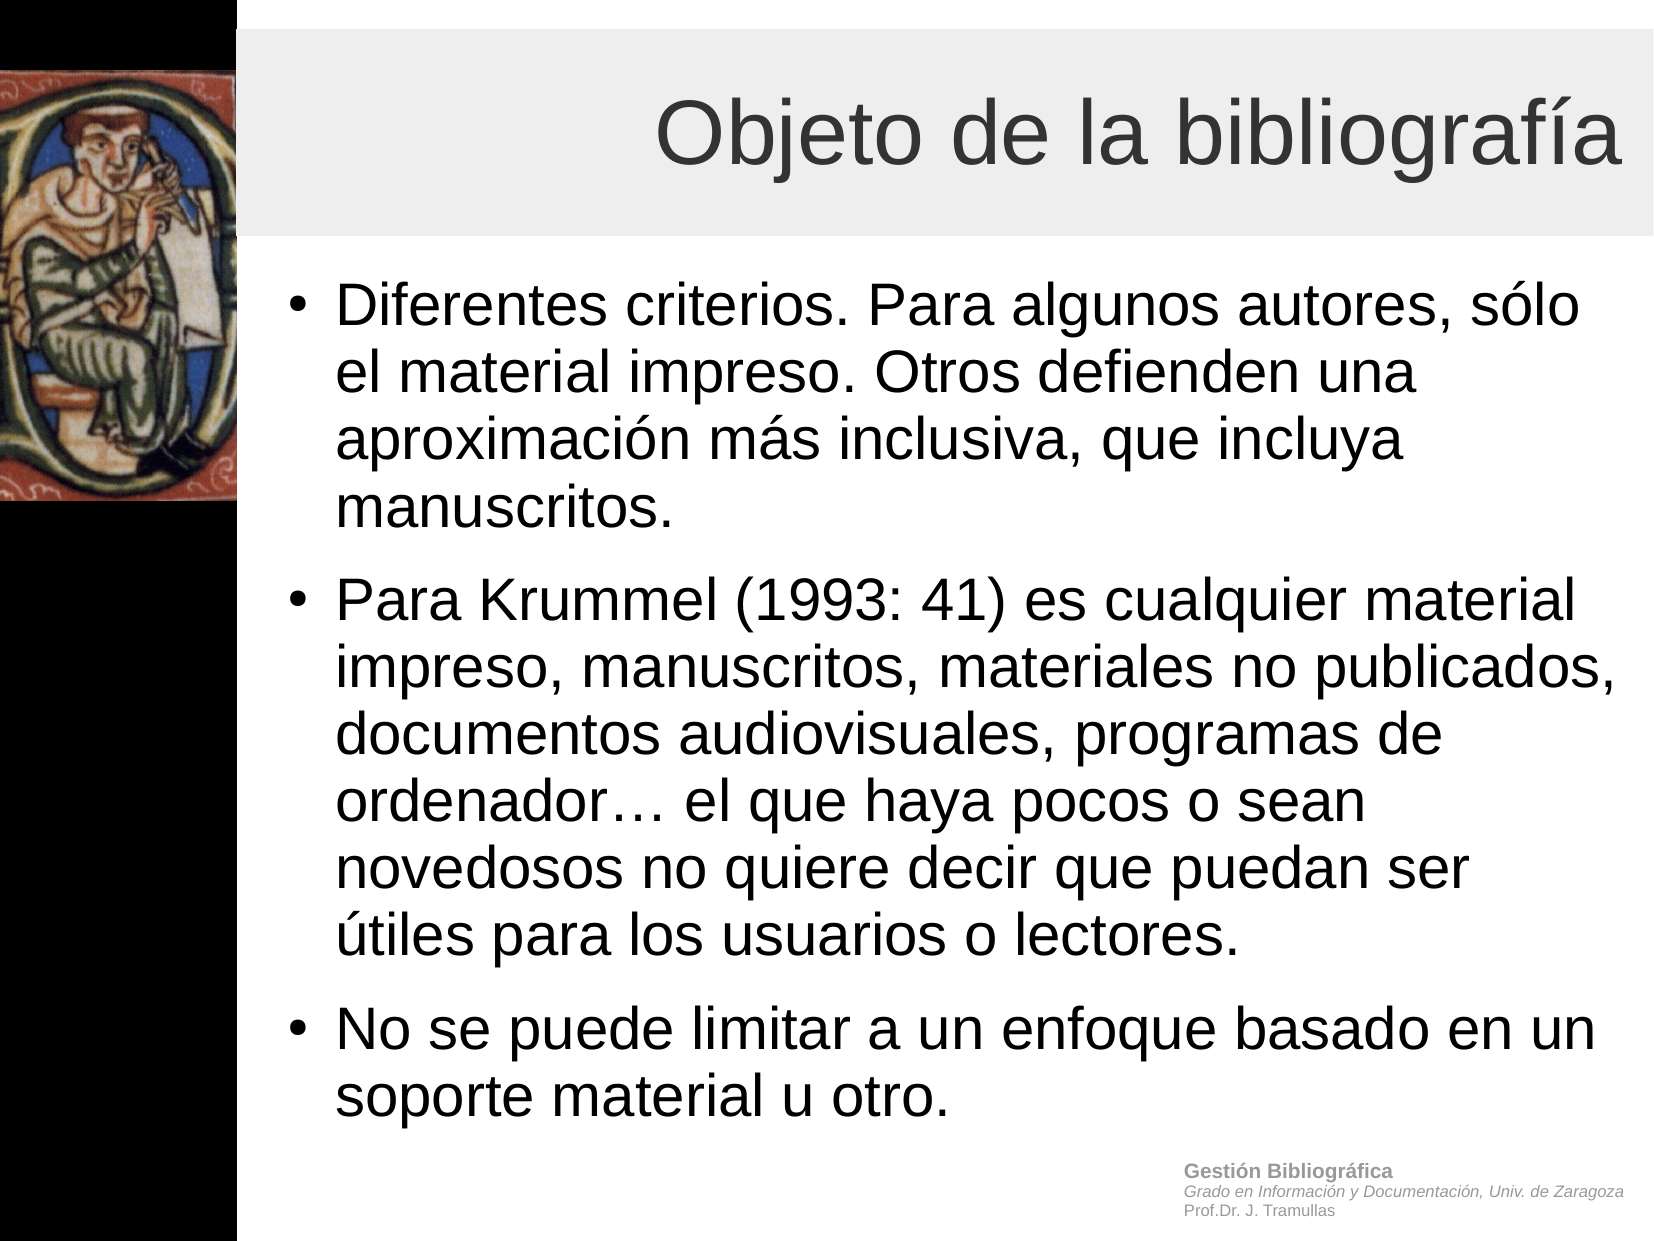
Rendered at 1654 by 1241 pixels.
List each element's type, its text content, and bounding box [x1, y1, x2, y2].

picture [0, 70, 237, 501]
list Diferentes criterios. Para algunos autores, sólo el material impreso. Otros defienden una aproximación más inclusiva, que incluya manuscritos. Para Krummel (1993: 41) es cualquier material impreso, manuscritos, materiales no publicados, documentos audiovisuales, programas de ordenador… el que haya pocos o sean novedosos no quiere decir que puedan ser útiles para los usuarios o lectores. No se puede limitar a un enfoque basado en un soporte material u otro. [271, 271, 1619, 1134]
title Objeto de la bibliografía [236, 29, 1654, 237]
